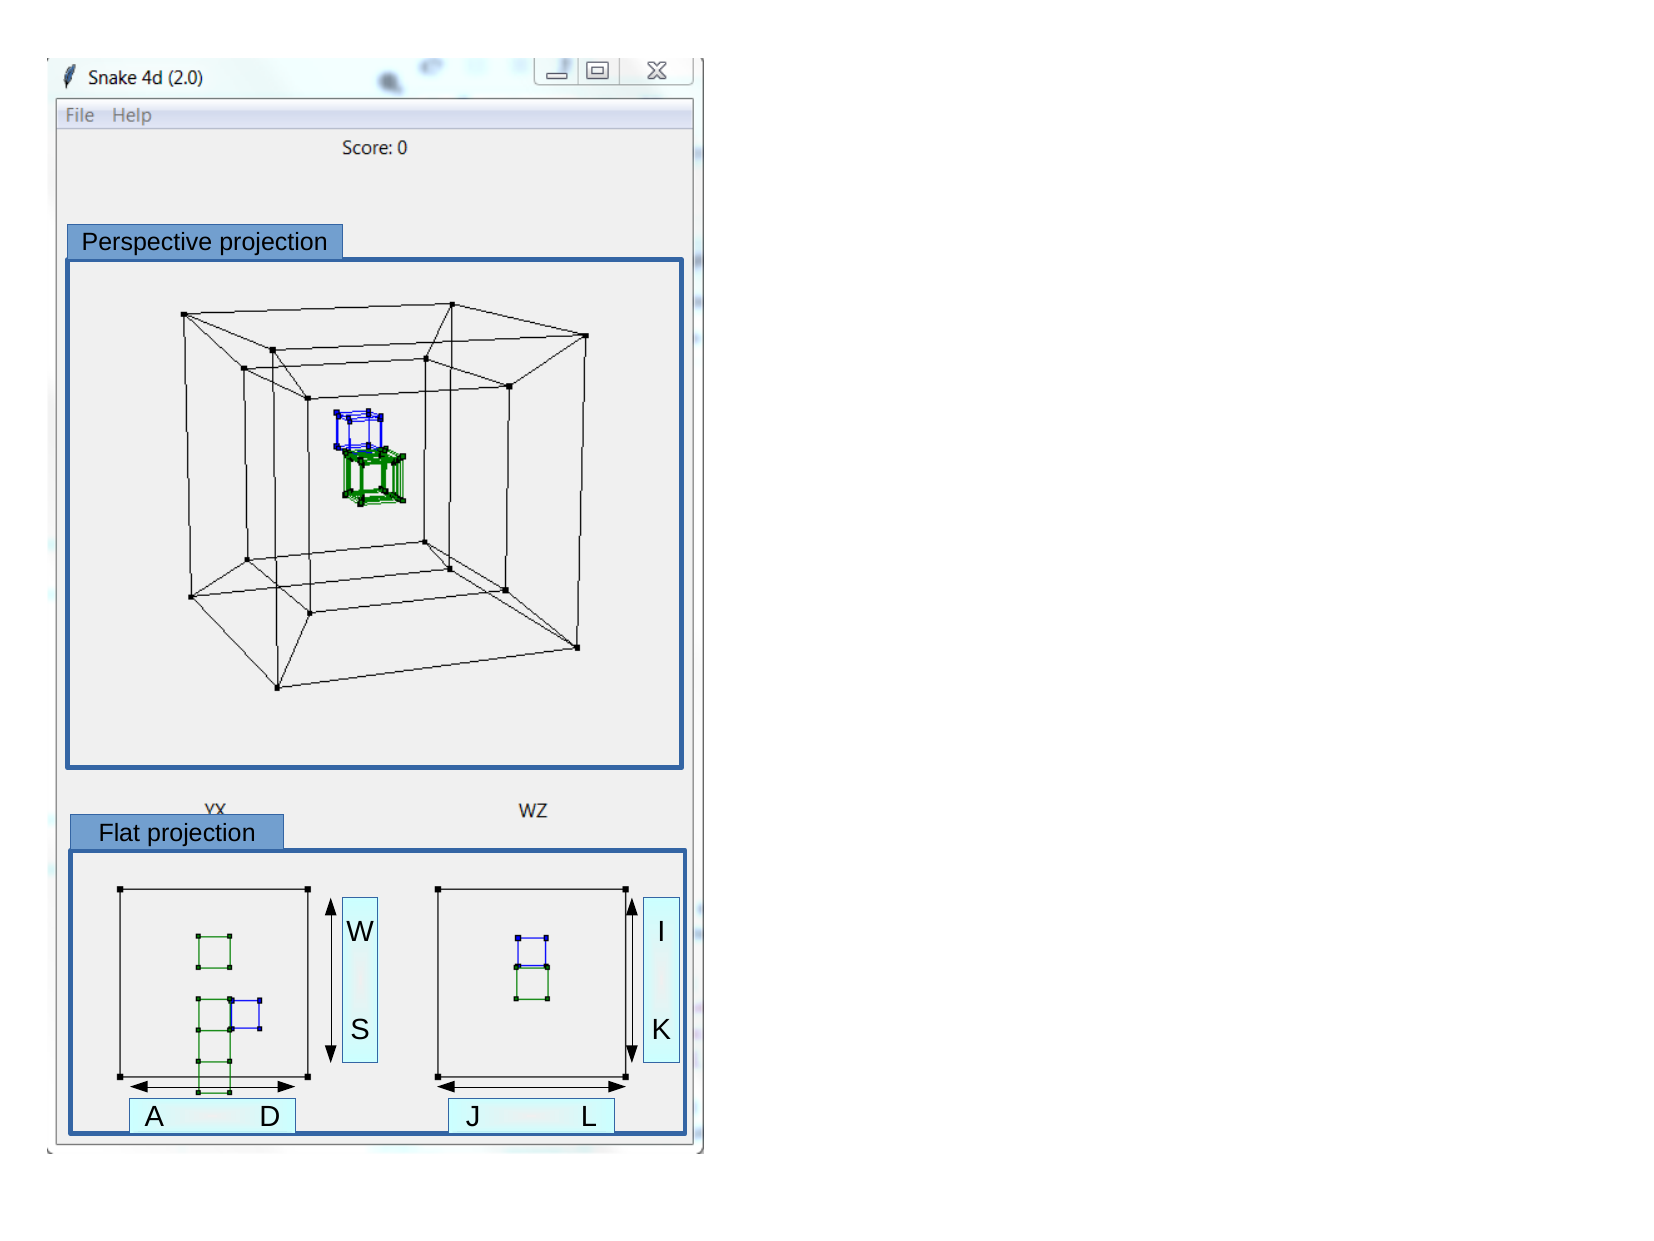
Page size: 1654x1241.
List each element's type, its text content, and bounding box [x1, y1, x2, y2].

text_box J L [448, 1098, 615, 1134]
text_box Flat projection [70, 814, 284, 850]
text_box I K [643, 897, 680, 1063]
picture [47, 58, 704, 1155]
text_box W S [342, 897, 378, 1063]
text_box Perspective projection [67, 224, 343, 260]
text_box A D [129, 1098, 296, 1134]
